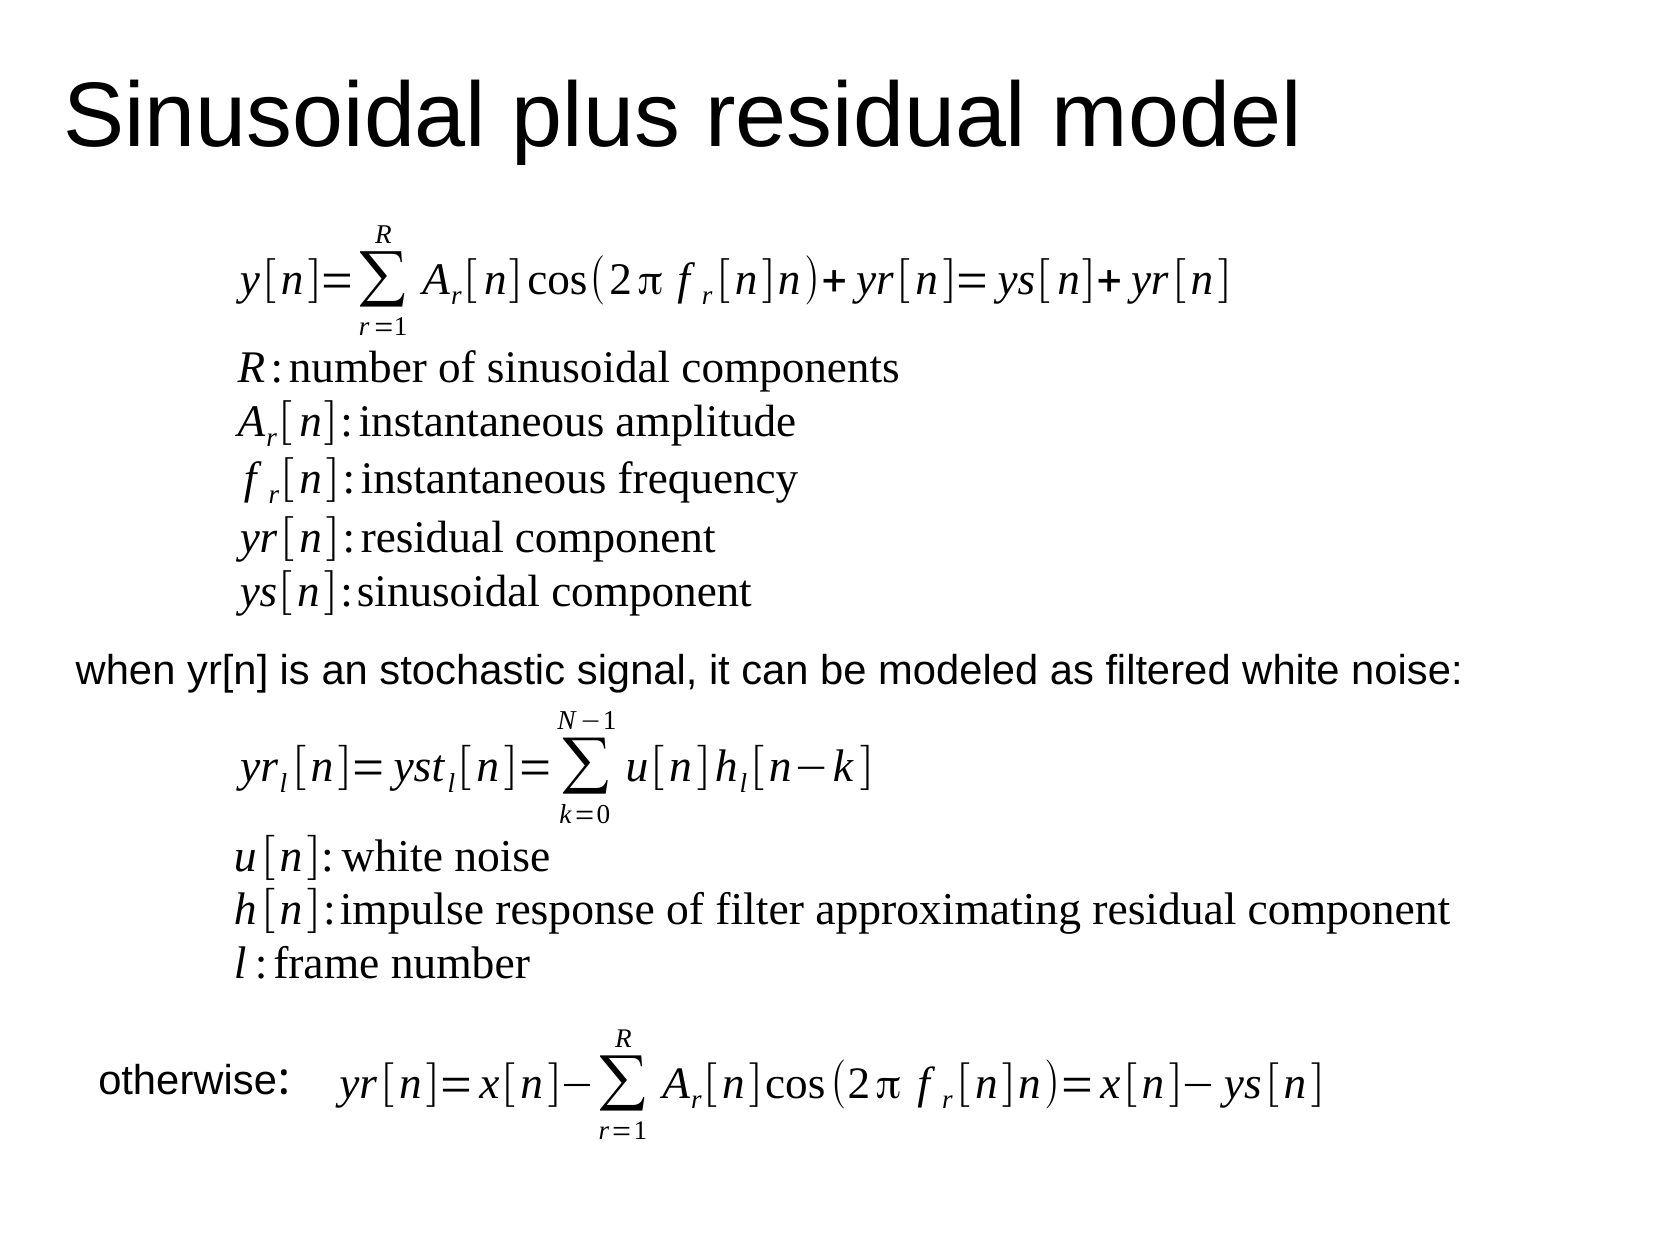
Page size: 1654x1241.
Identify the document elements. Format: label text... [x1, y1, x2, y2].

chart [227, 705, 1460, 1145]
text_box when yr[n] is an stochastic signal, it can be modeled as filtered white noise: [60, 636, 1479, 702]
text_box otherwise: [83, 1042, 306, 1113]
title Sinusoidal plus residual model [63, 21, 1414, 209]
chart [227, 218, 1237, 636]
